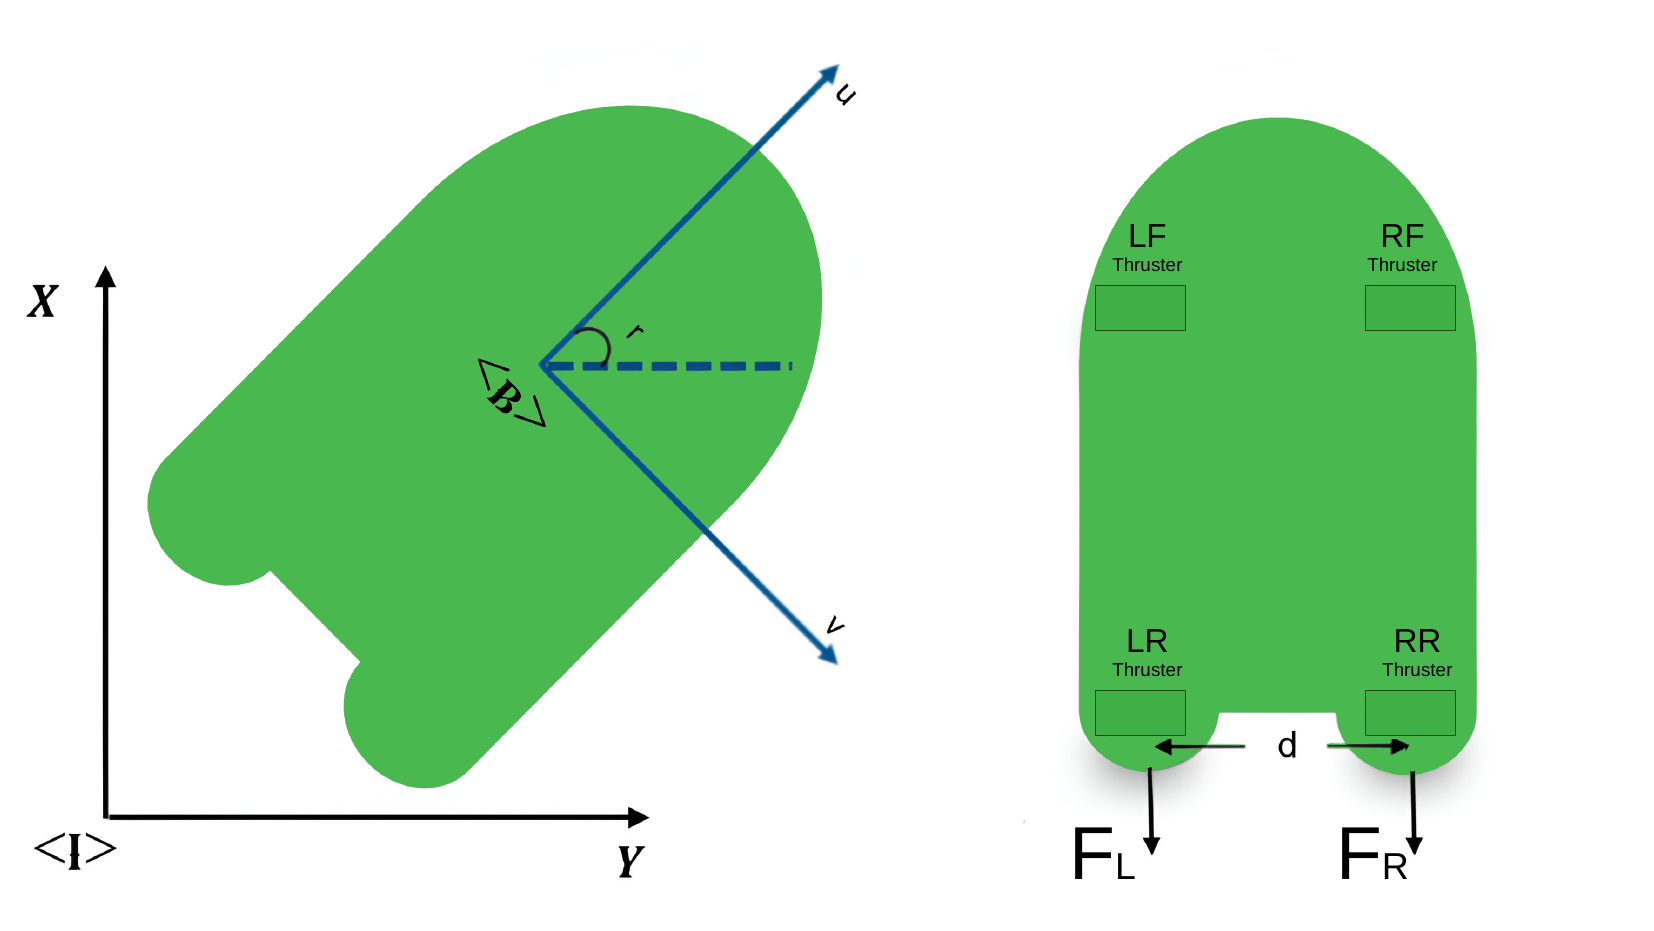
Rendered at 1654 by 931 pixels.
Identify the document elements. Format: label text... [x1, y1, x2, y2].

text_box RR Thruster [1305, 615, 1531, 756]
text_box LF Thruster [1035, 210, 1261, 351]
picture [15, 20, 1621, 901]
text_box FR [1260, 804, 1486, 931]
text_box LR Thruster [1035, 615, 1261, 756]
text_box RF Thruster [1290, 210, 1516, 351]
text_box FL [990, 804, 1216, 931]
